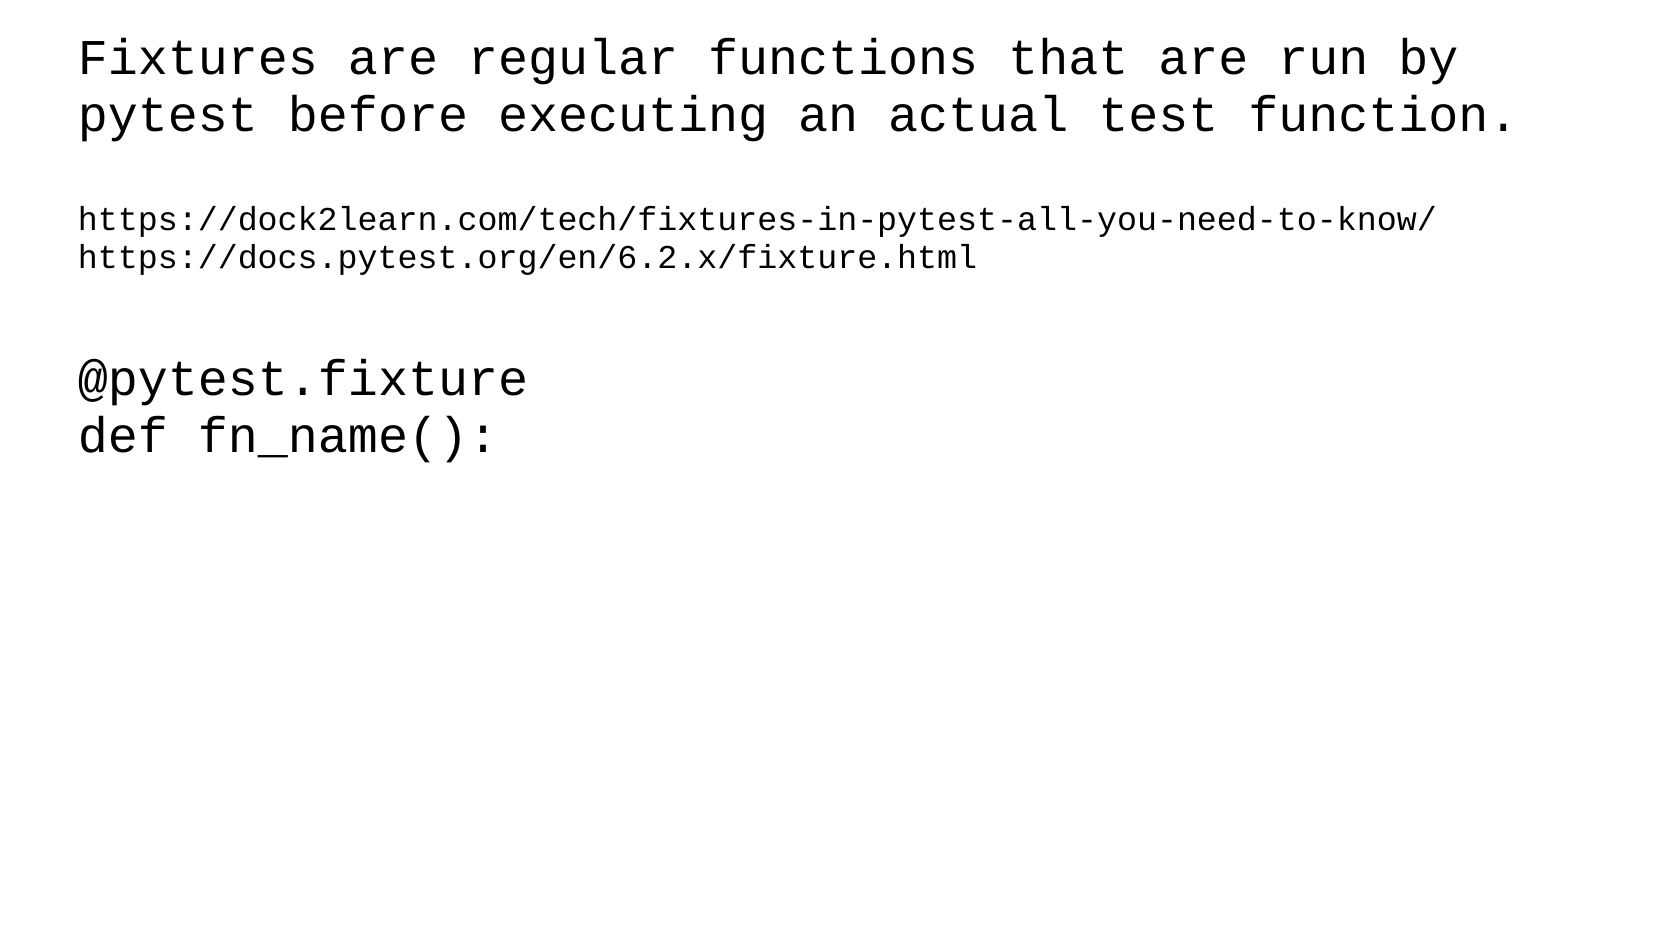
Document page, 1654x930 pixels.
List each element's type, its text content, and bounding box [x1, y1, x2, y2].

text_box Fixtures are regular functions that are run by pytest before executing an actual test function. https://dock2learn.com/tech/fixtures-in-pytest-all-you-need-to-know/ https://docs.pytest.org/en/6.2.x/fixture.html @pytest.fixture def fn_name(): [63, 25, 1601, 722]
